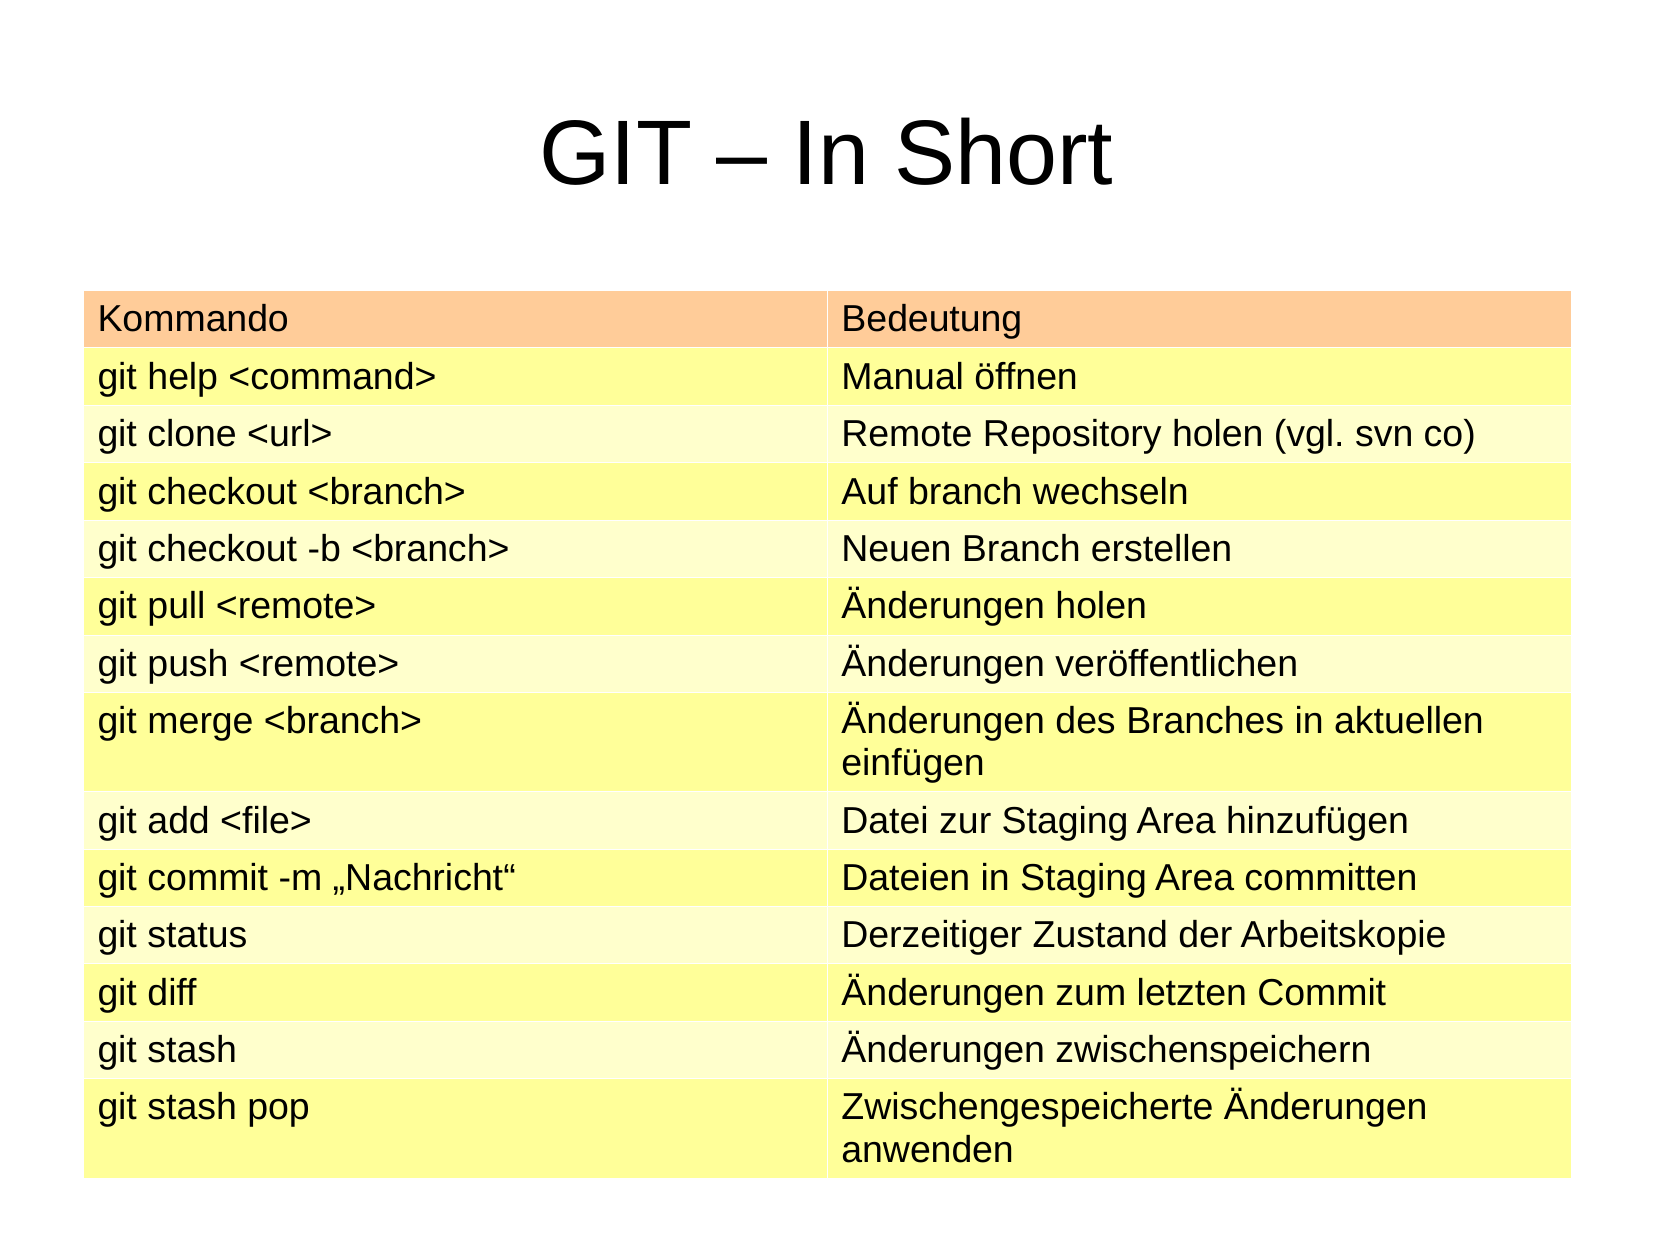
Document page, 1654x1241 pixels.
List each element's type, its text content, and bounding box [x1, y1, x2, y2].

table_cell Remote Repository holen (vgl. svn co) [828, 406, 1571, 462]
table_cell git clone <url> [84, 406, 827, 462]
table_cell Datei zur Staging Area hinzufügen [828, 792, 1571, 849]
table_cell Derzeitiger Zustand der Arbeitskopie [828, 907, 1571, 963]
table_cell git push <remote> [84, 636, 827, 692]
table_cell Änderungen des Branches in aktuellen einfügen [828, 693, 1571, 791]
table_cell git commit -m „Nachricht“ [84, 850, 827, 906]
table_header Kommando [84, 291, 827, 347]
table_cell git checkout <branch> [84, 463, 827, 520]
table_header Bedeutung [828, 291, 1571, 347]
table_cell git pull <remote> [84, 578, 827, 635]
table_cell Auf branch wechseln [828, 463, 1571, 520]
table_cell Änderungen zum letzten Commit [828, 964, 1571, 1021]
table_cell git diff [84, 964, 827, 1021]
table_cell git merge <branch> [84, 693, 827, 791]
table_cell Dateien in Staging Area committen [828, 850, 1571, 906]
table_cell Änderungen holen [828, 578, 1571, 635]
table_cell Zwischengespeicherte Änderungen anwenden [828, 1079, 1571, 1178]
table_cell git add <file> [84, 792, 827, 849]
table_cell git stash pop [84, 1079, 827, 1178]
table_cell Änderungen zwischenspeichern [828, 1022, 1571, 1078]
table_cell Änderungen veröffentlichen [828, 636, 1571, 692]
table_cell git checkout -b <branch> [84, 521, 827, 577]
title GIT – In Short [82, 49, 1571, 257]
table_cell Manual öffnen [828, 348, 1571, 405]
table_cell git status [84, 907, 827, 963]
table_cell git stash [84, 1022, 827, 1078]
table_cell Neuen Branch erstellen [828, 521, 1571, 577]
table_cell git help <command> [84, 348, 827, 405]
